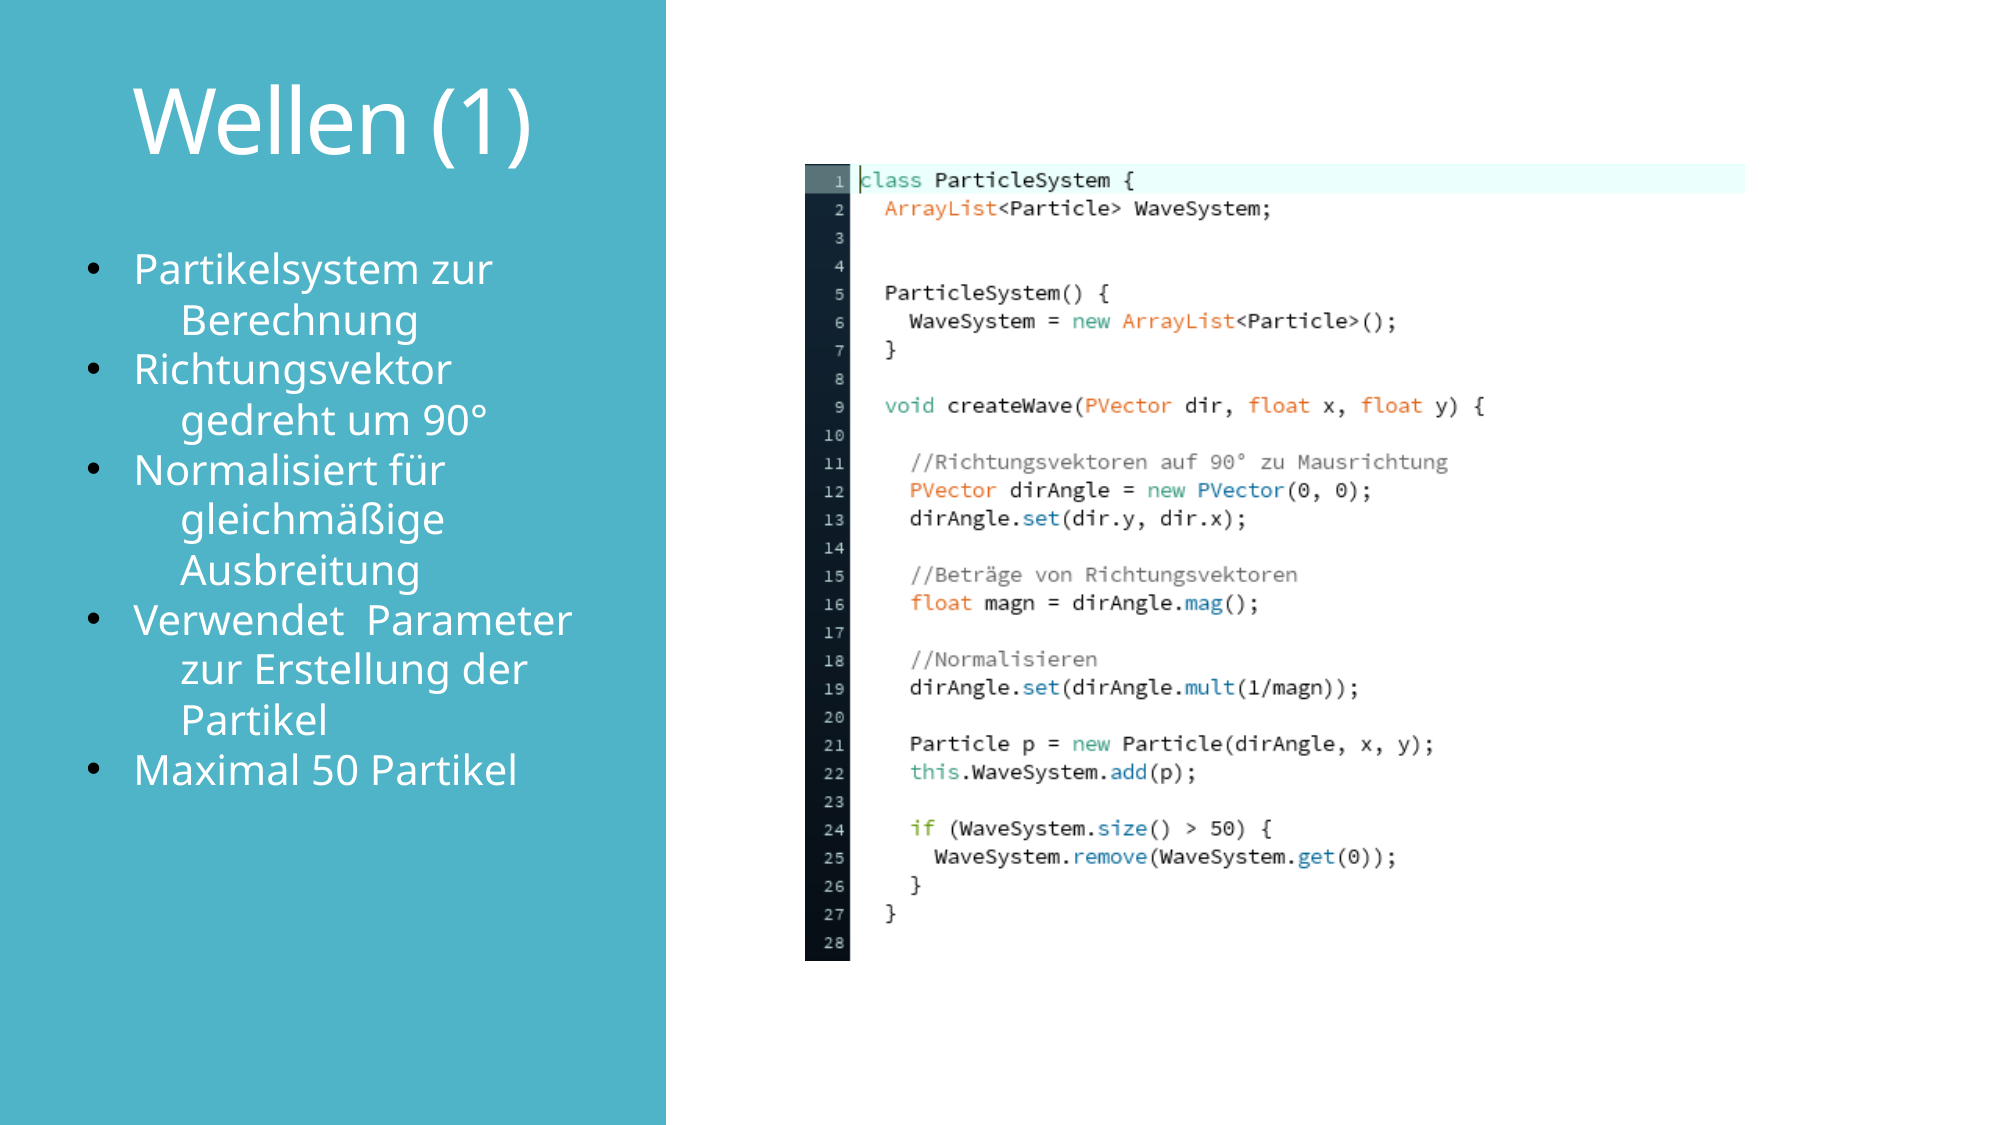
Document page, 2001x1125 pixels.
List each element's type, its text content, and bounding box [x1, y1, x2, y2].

picture [805, 164, 1745, 961]
title Wellen (1) [52, 33, 614, 219]
text_box Partikelsystem zur Berechnung Richtungsvektor gedreht um 90° Normalisiert für gleichmäßige Ausbreitung Verwendet Parameter zur Erstellung der Partikel Maximal 50 Partikel [71, 235, 589, 706]
text_box [0, 0, 666, 1125]
